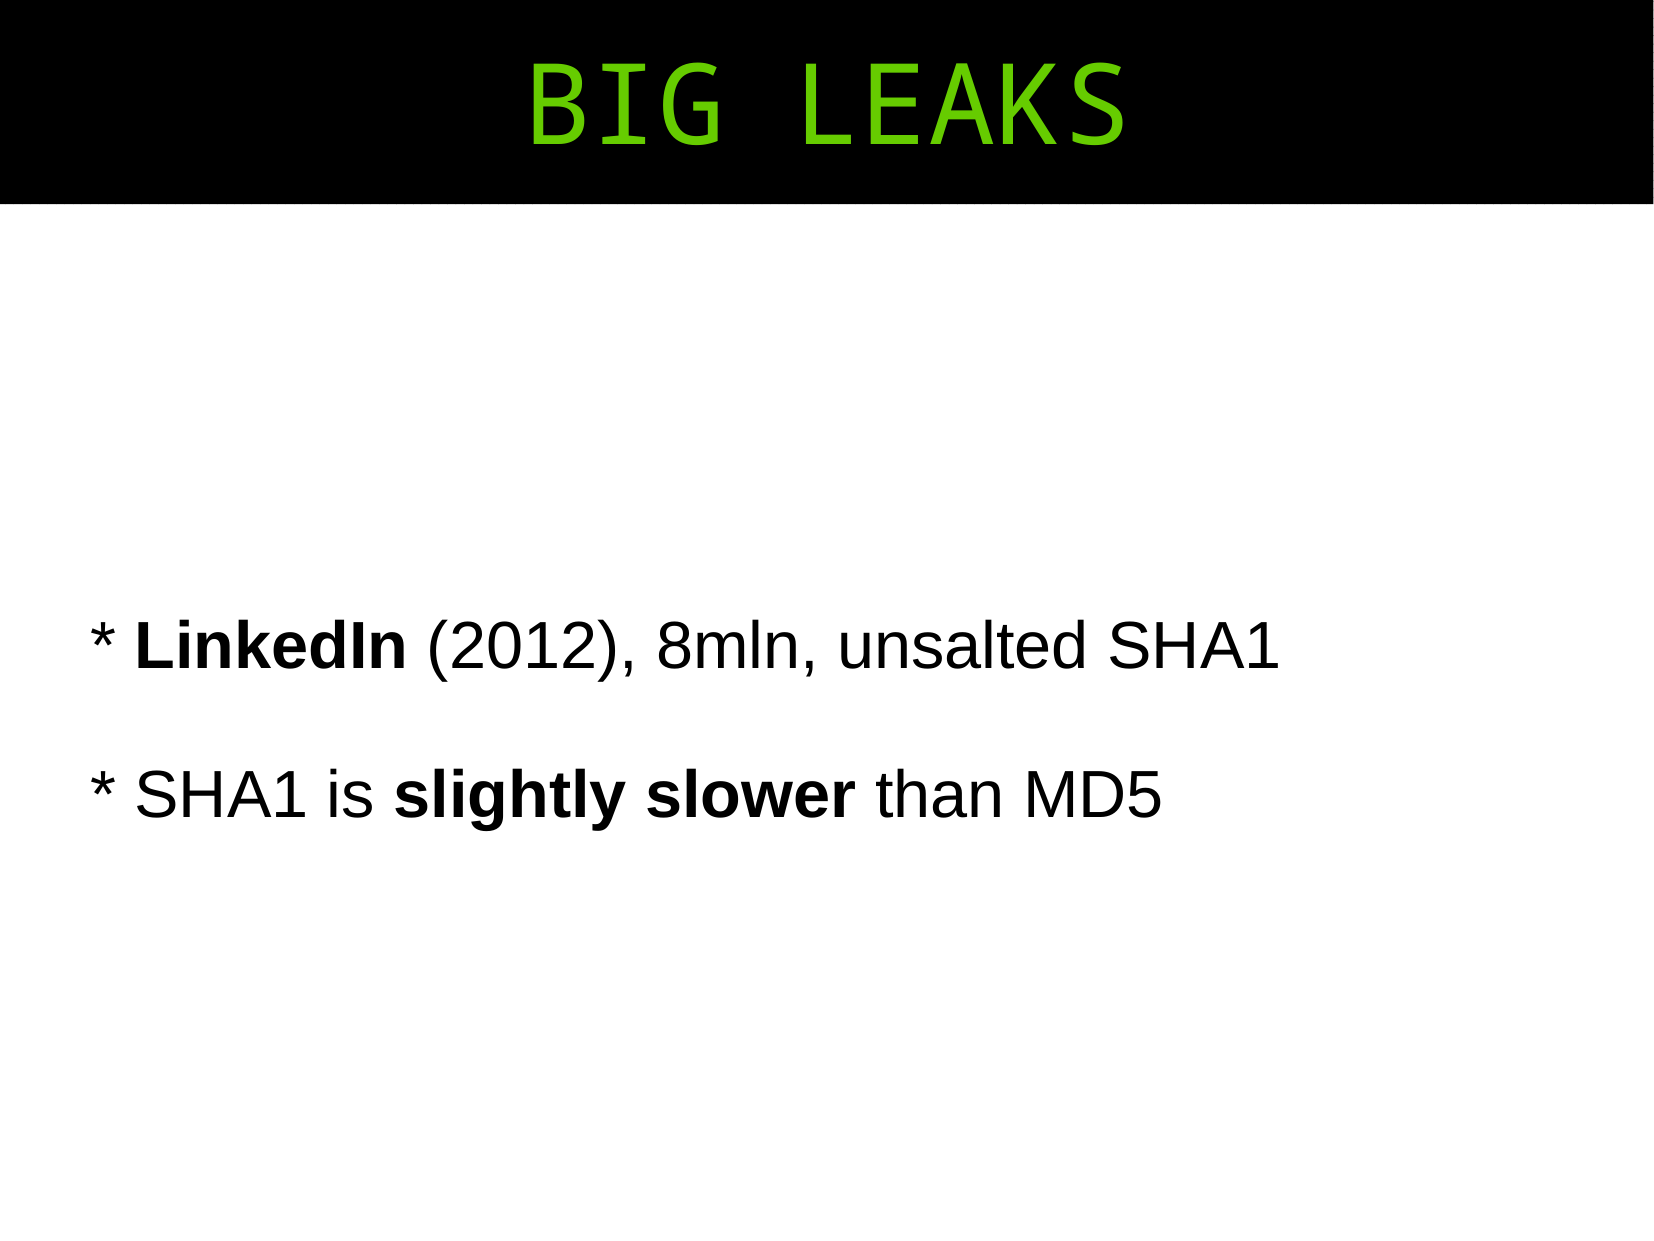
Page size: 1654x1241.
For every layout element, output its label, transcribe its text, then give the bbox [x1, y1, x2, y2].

title BIG LEAKS [0, 0, 1654, 205]
subtitle * LinkedIn (2012), 8mln, unsalted SHA1 * SHA1 is slightly slower than MD5 [90, 300, 1561, 1141]
